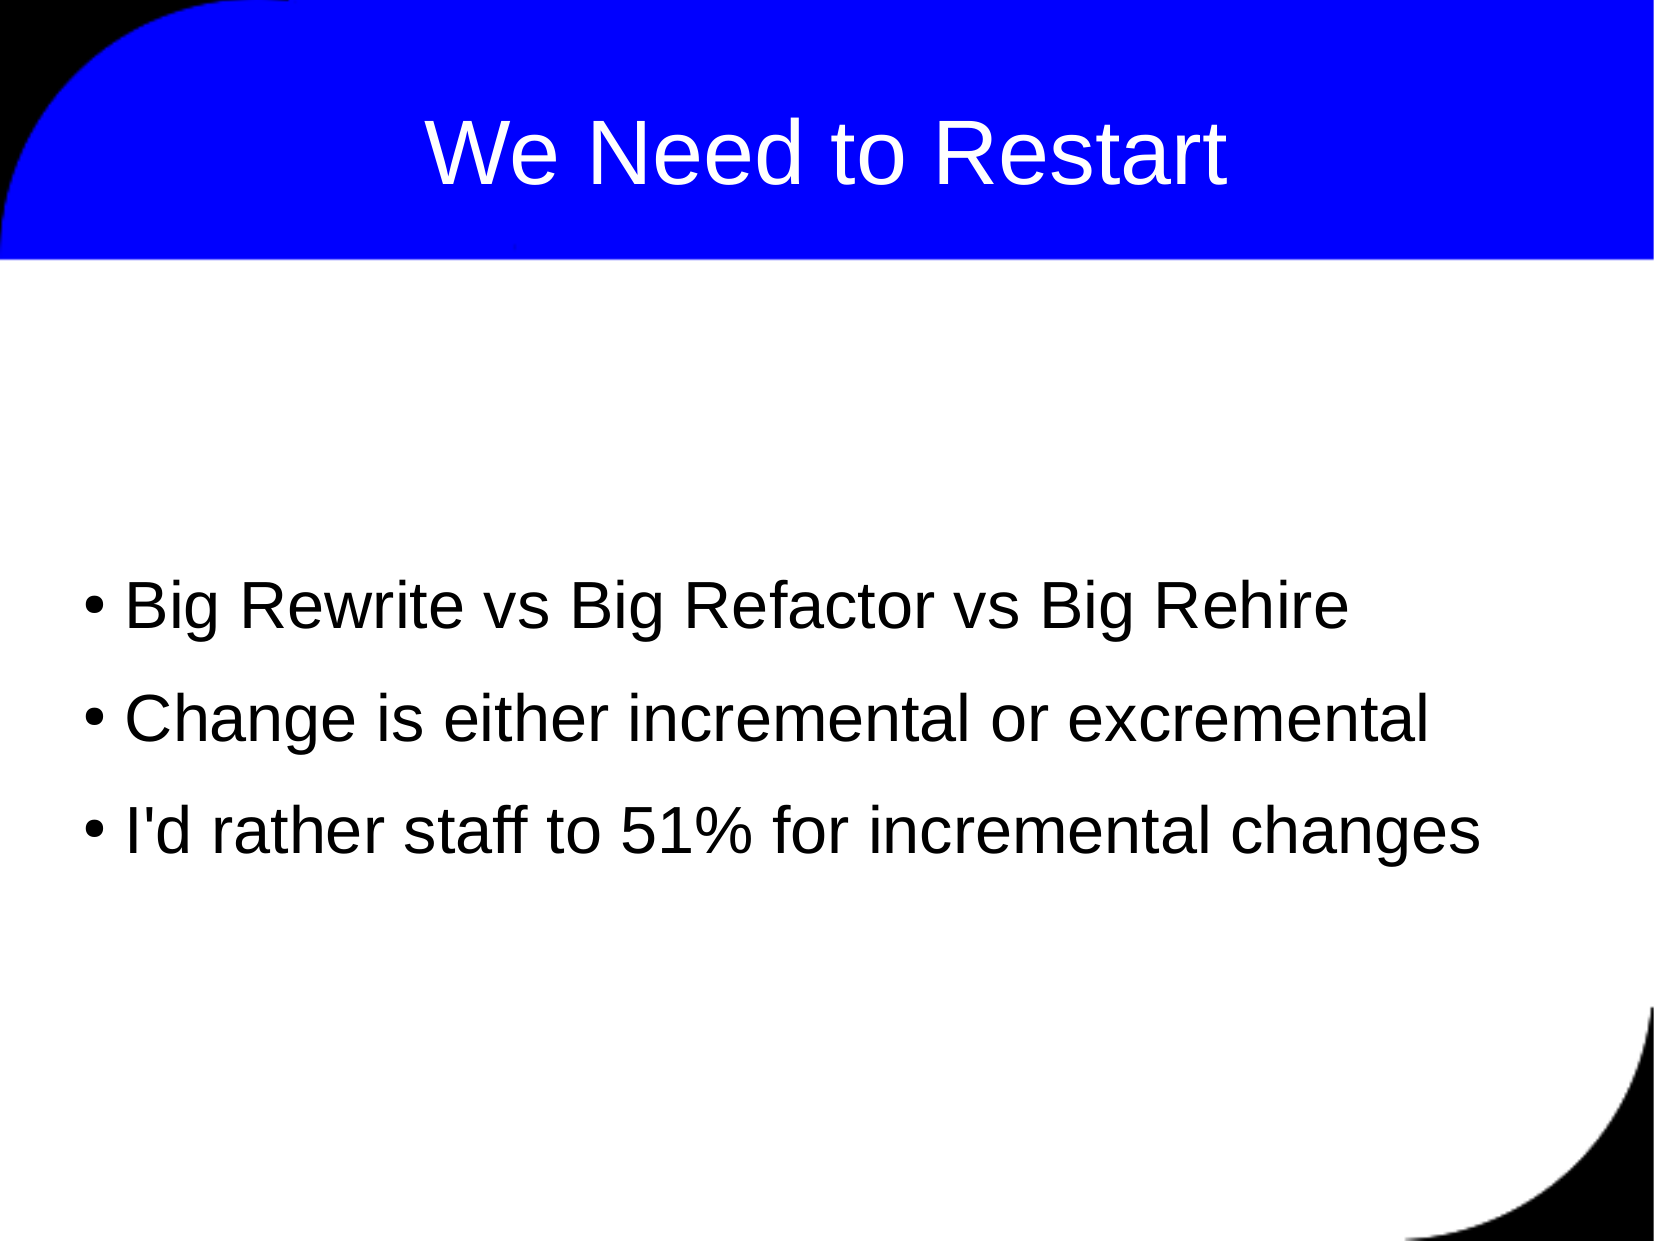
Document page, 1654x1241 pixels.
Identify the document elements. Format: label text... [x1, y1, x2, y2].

picture [0, 0, 1654, 1241]
title We Need to Restart [82, 56, 1571, 250]
subtitle Big Rewrite vs Big Refactor vs Big Rehire Change is either incremental or excremental I'd rather staff to 51% for incremental changes [82, 297, 1501, 1102]
